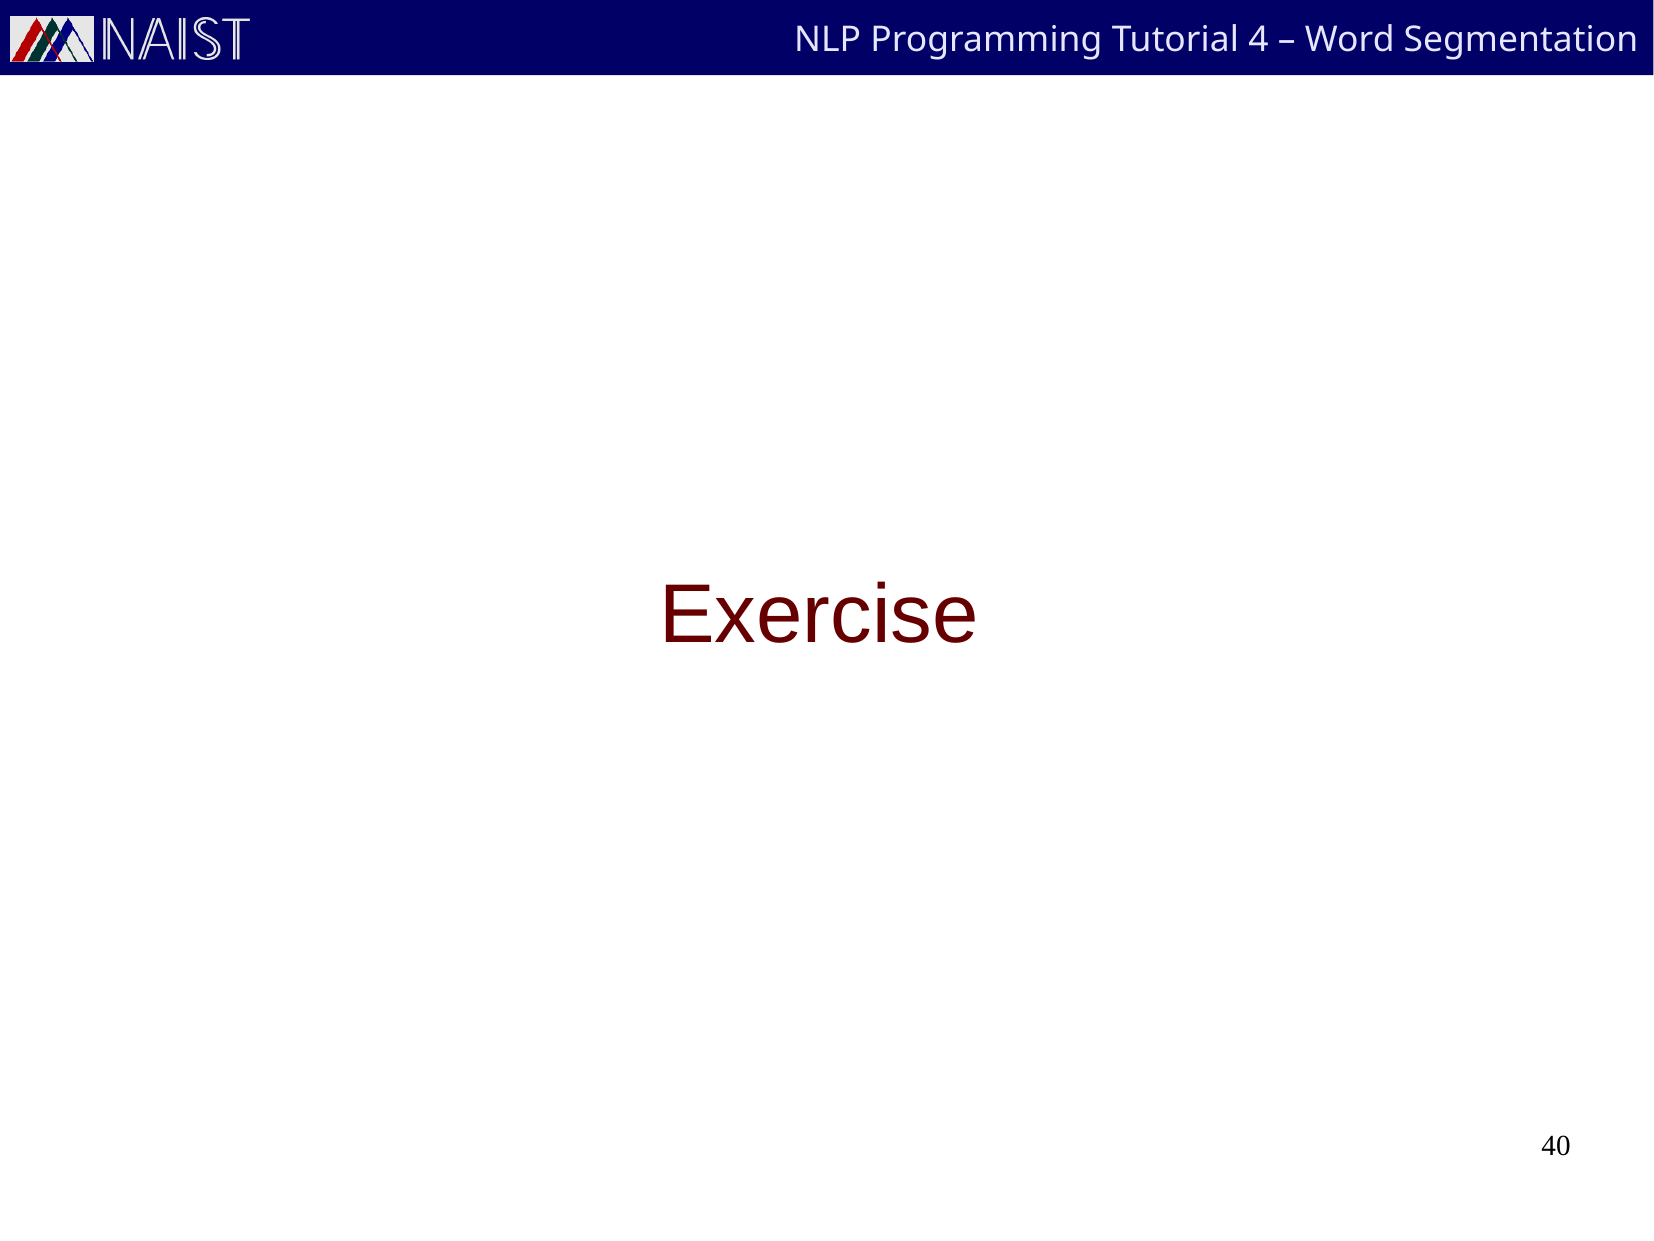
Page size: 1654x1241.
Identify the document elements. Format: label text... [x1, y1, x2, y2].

picture [102, 17, 251, 60]
picture [10, 16, 94, 62]
title Exercise [75, 518, 1564, 710]
